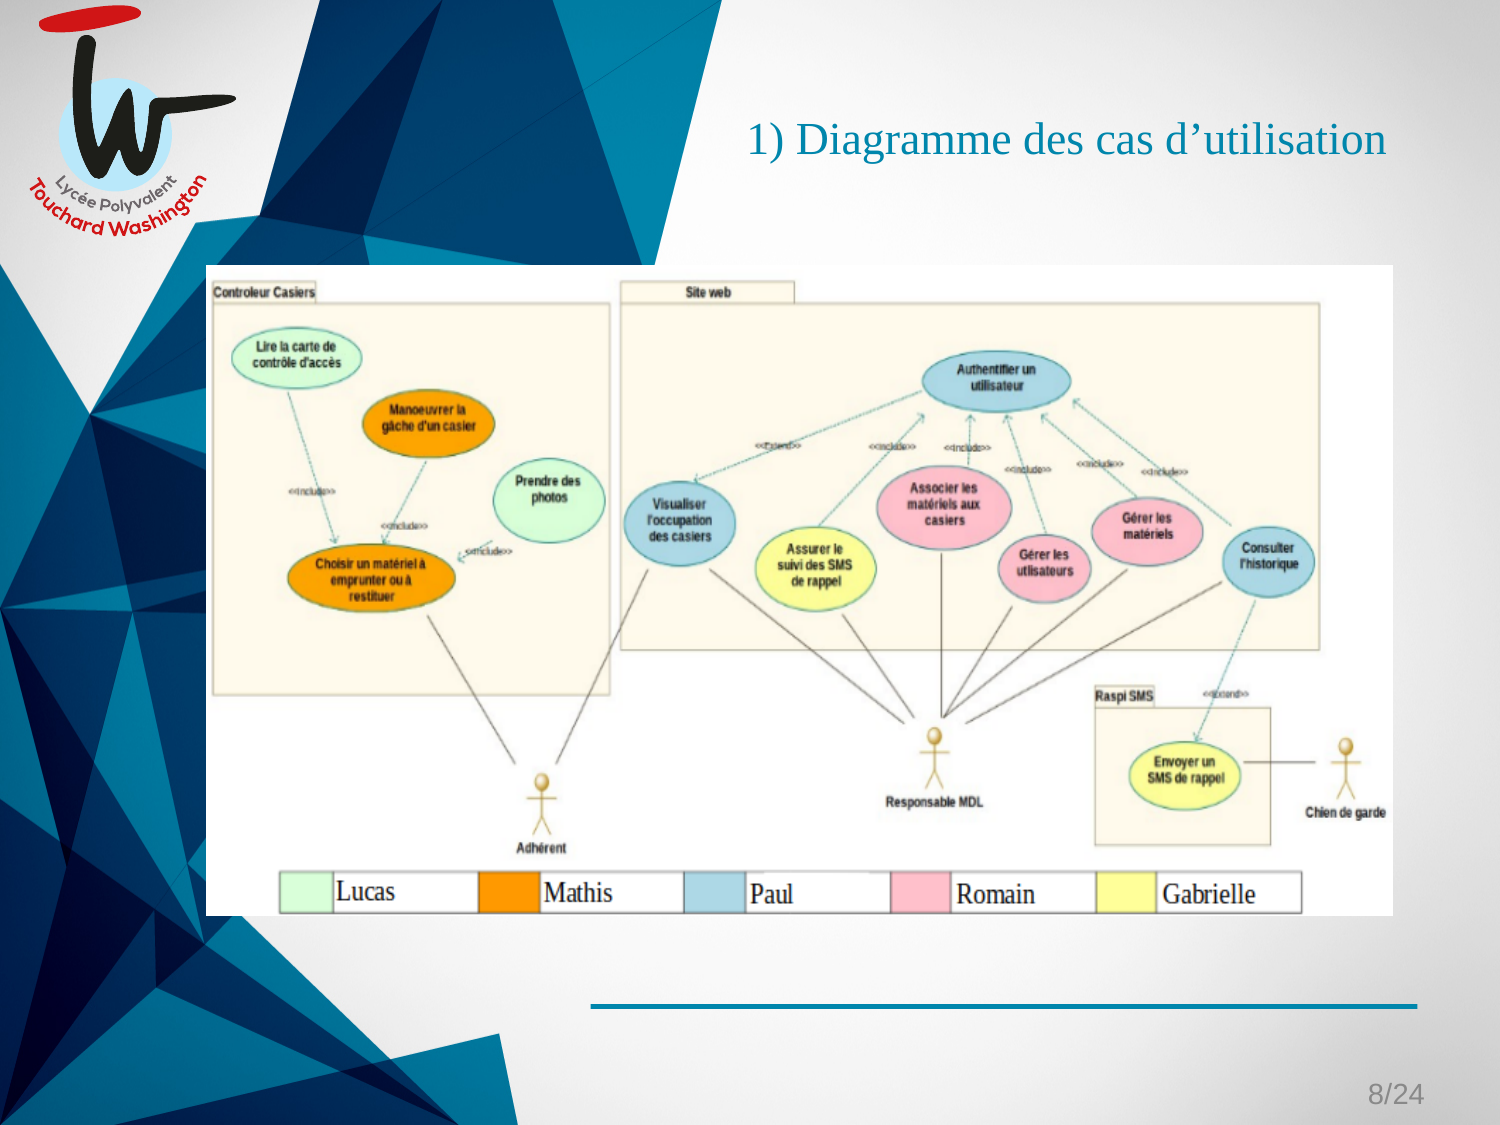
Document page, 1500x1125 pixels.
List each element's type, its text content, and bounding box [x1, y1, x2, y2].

picture [0, 0, 1500, 1125]
title 1) Diagramme des cas d’utilisation [708, 44, 1425, 233]
